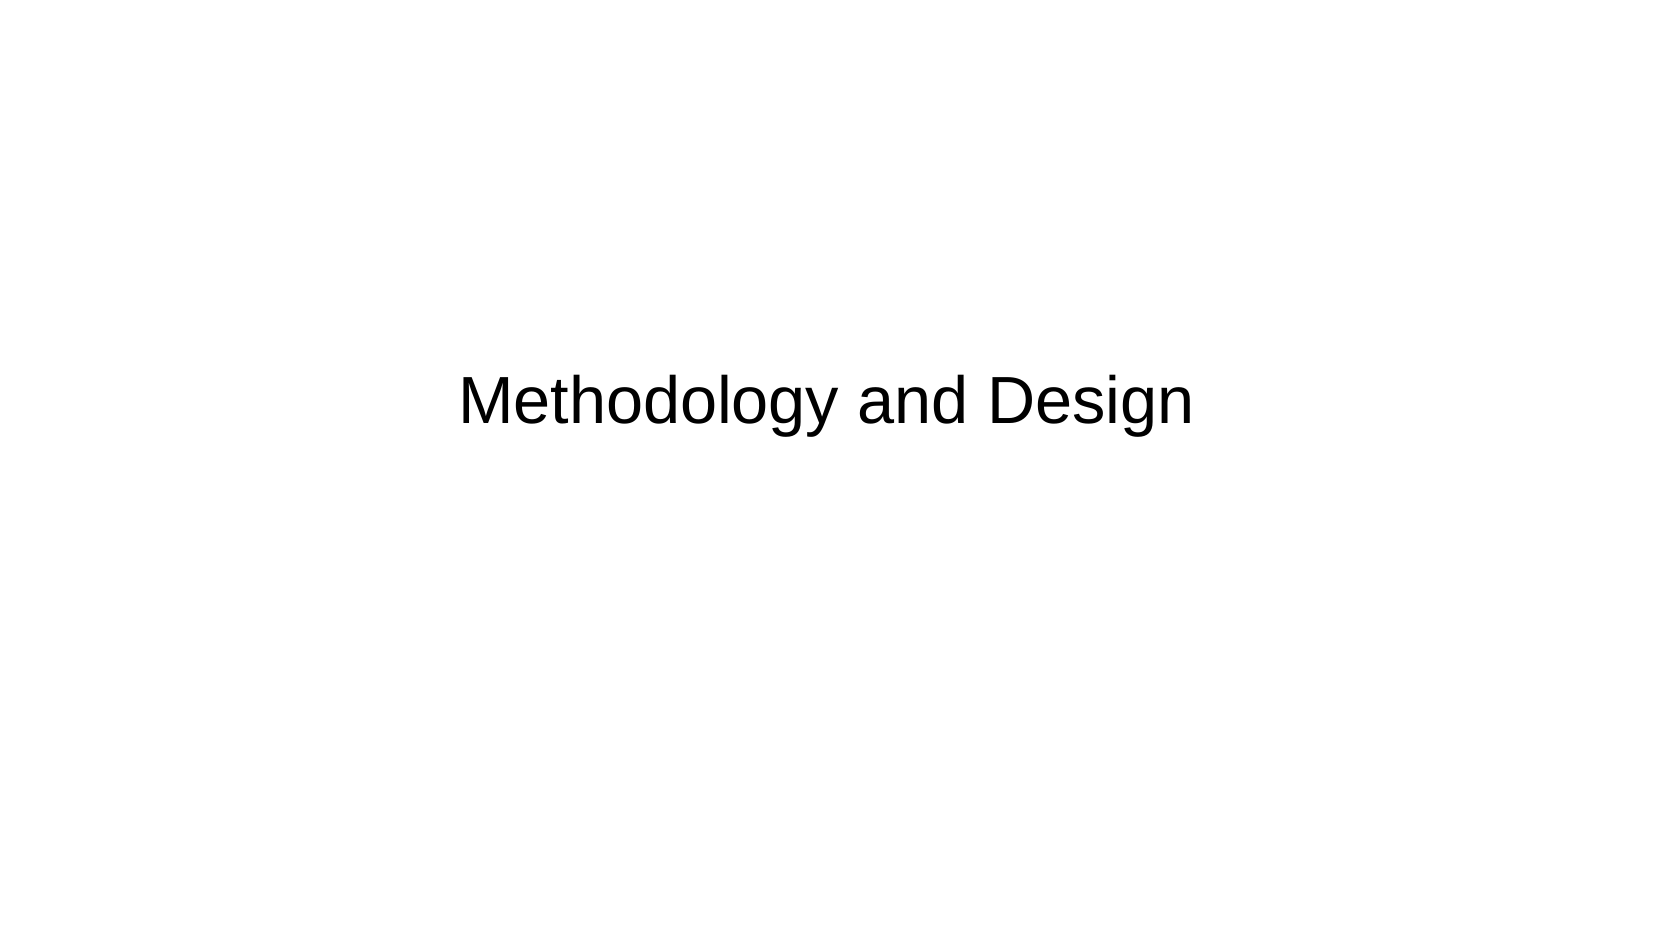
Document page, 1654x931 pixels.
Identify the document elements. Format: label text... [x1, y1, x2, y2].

subtitle Methodology and Design [82, 37, 1571, 757]
